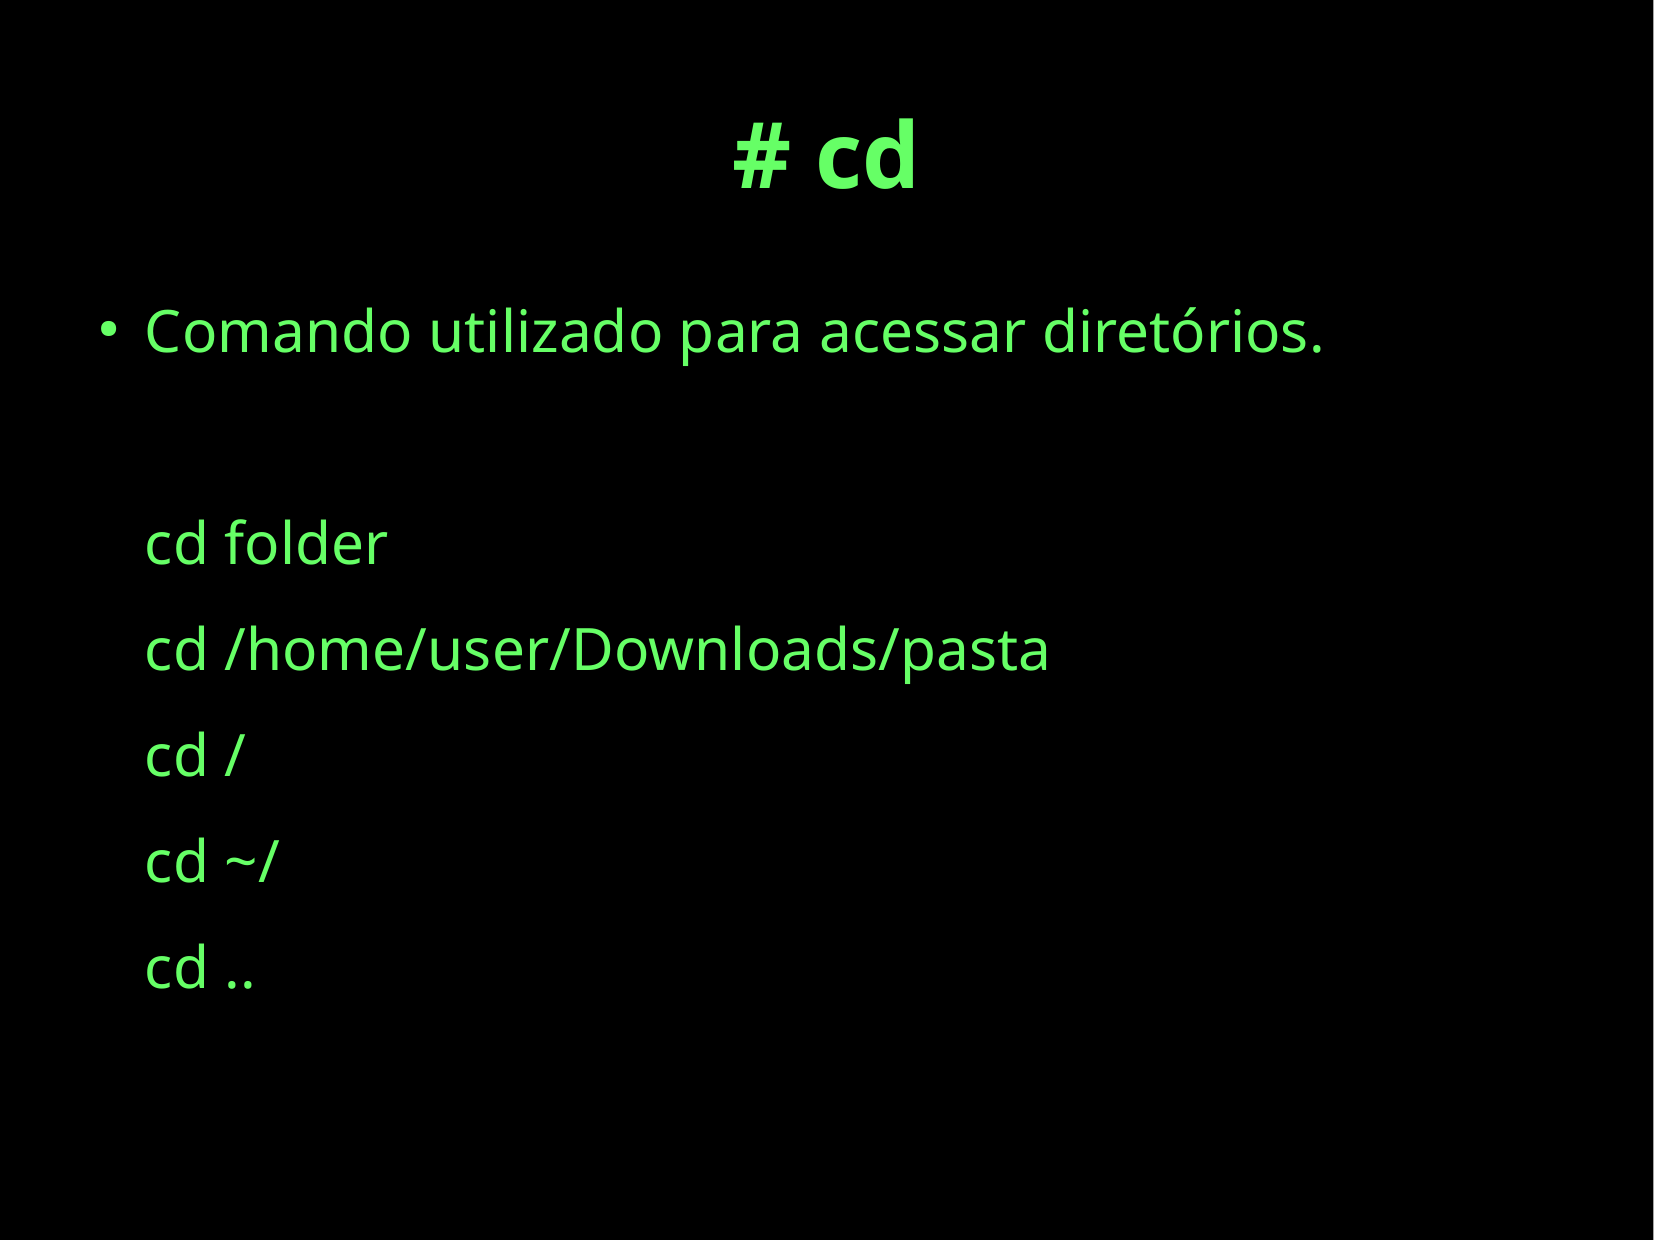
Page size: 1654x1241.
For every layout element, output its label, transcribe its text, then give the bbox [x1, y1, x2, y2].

list Comando utilizado para acessar diretórios. cd folder cd /home/user/Downloads/pasta cd / cd ~/ cd .. [82, 290, 1571, 1010]
title # cd [82, 49, 1571, 257]
